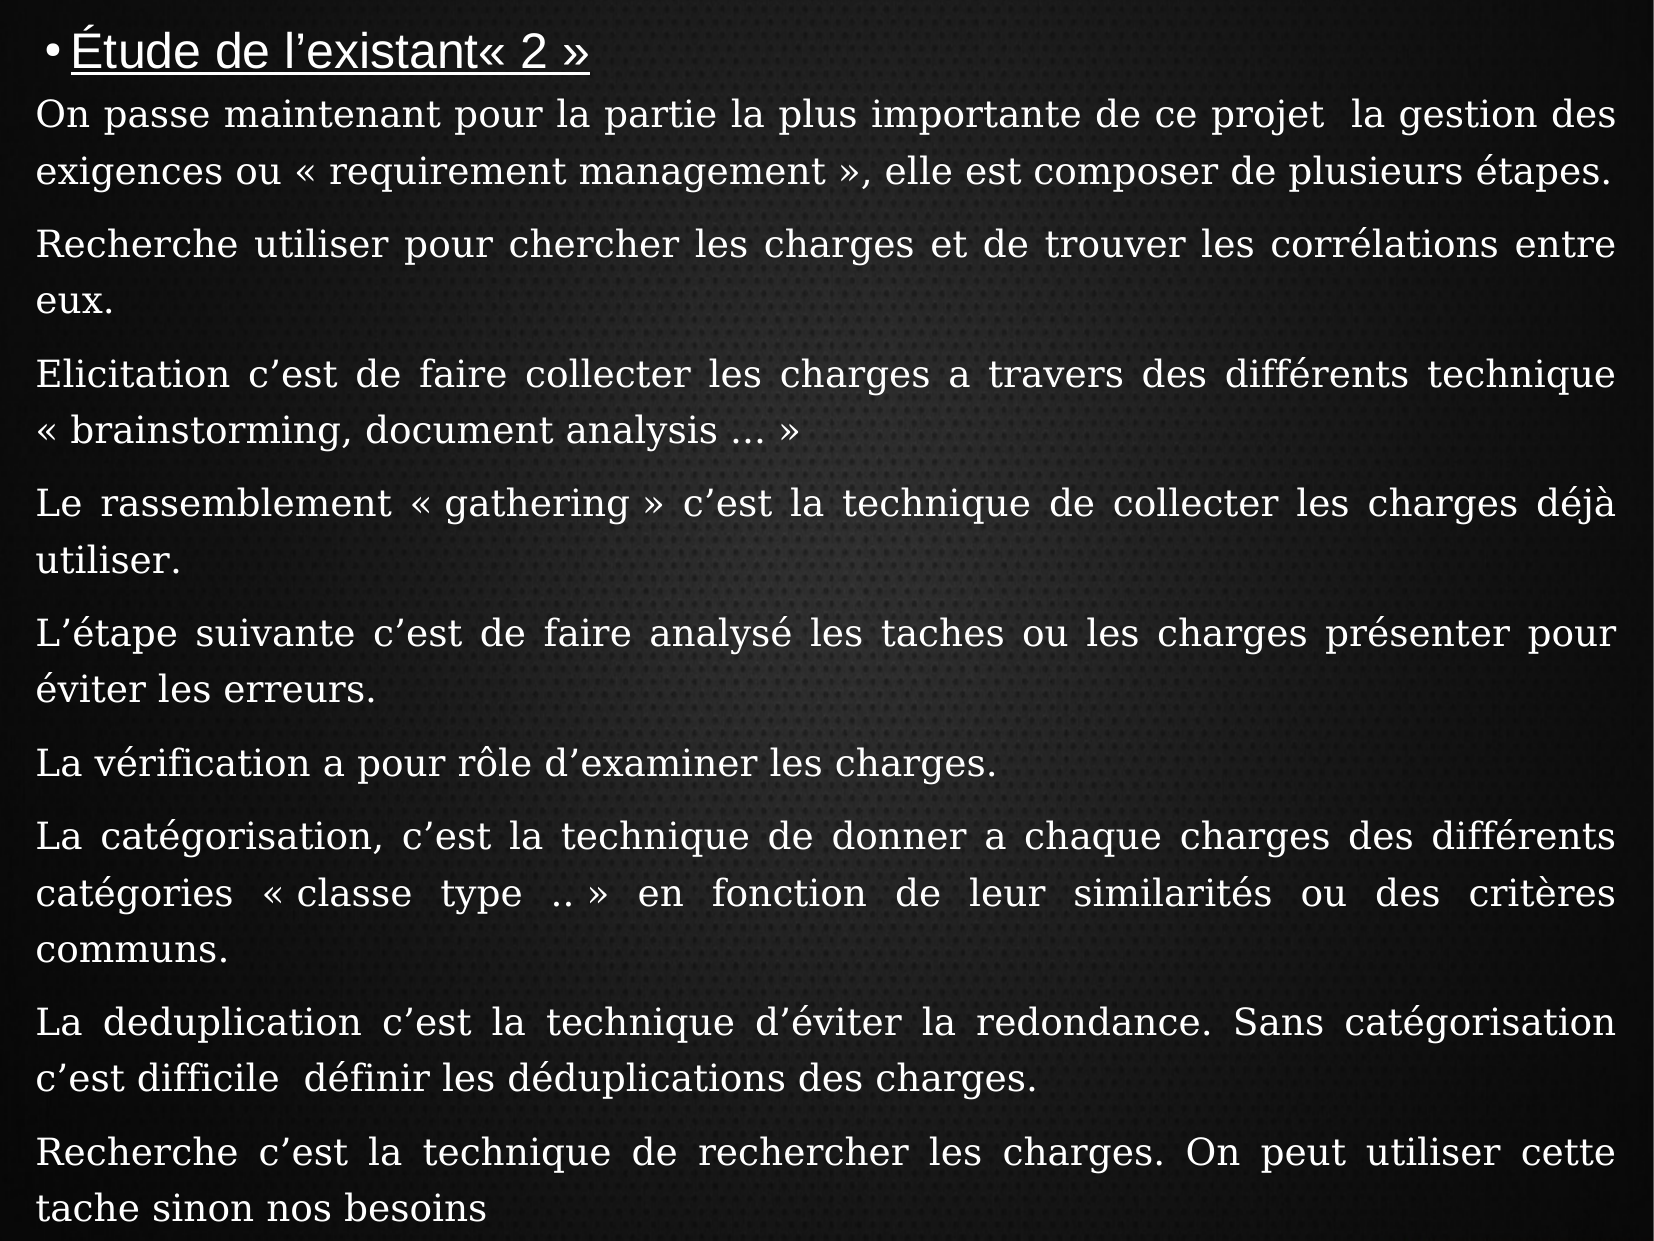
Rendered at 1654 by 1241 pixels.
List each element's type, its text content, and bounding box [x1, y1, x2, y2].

list Étude de l’existant« 2 » On passe maintenant pour la partie la plus importante de ce projet la gestion des exigences ou « requirement management », elle est composer de plusieurs étapes. Recherche utiliser pour chercher les charges et de trouver les corrélations entre eux. Elicitation c’est de faire collecter les charges a travers des différents technique « brainstorming, document analysis ... » Le rassemblement « gathering » c’est la technique de collecter les charges déjà utiliser. L’étape suivante c’est de faire analysé les taches ou les charges présenter pour éviter les erreurs. La vérification a pour rôle d’examiner les charges. La catégorisation, c’est la technique de donner a chaque charges des différents catégories « classe type .. » en fonction de leur similarités ou des critères communs. La deduplication c’est la technique d’éviter la redondance. Sans catégorisation c’est difficile définir les déduplications des charges. Recherche c’est la technique de rechercher les charges. On peut utiliser cette tache sinon nos besoins [35, 23, 1619, 1241]
picture [0, 0, 1654, 1241]
